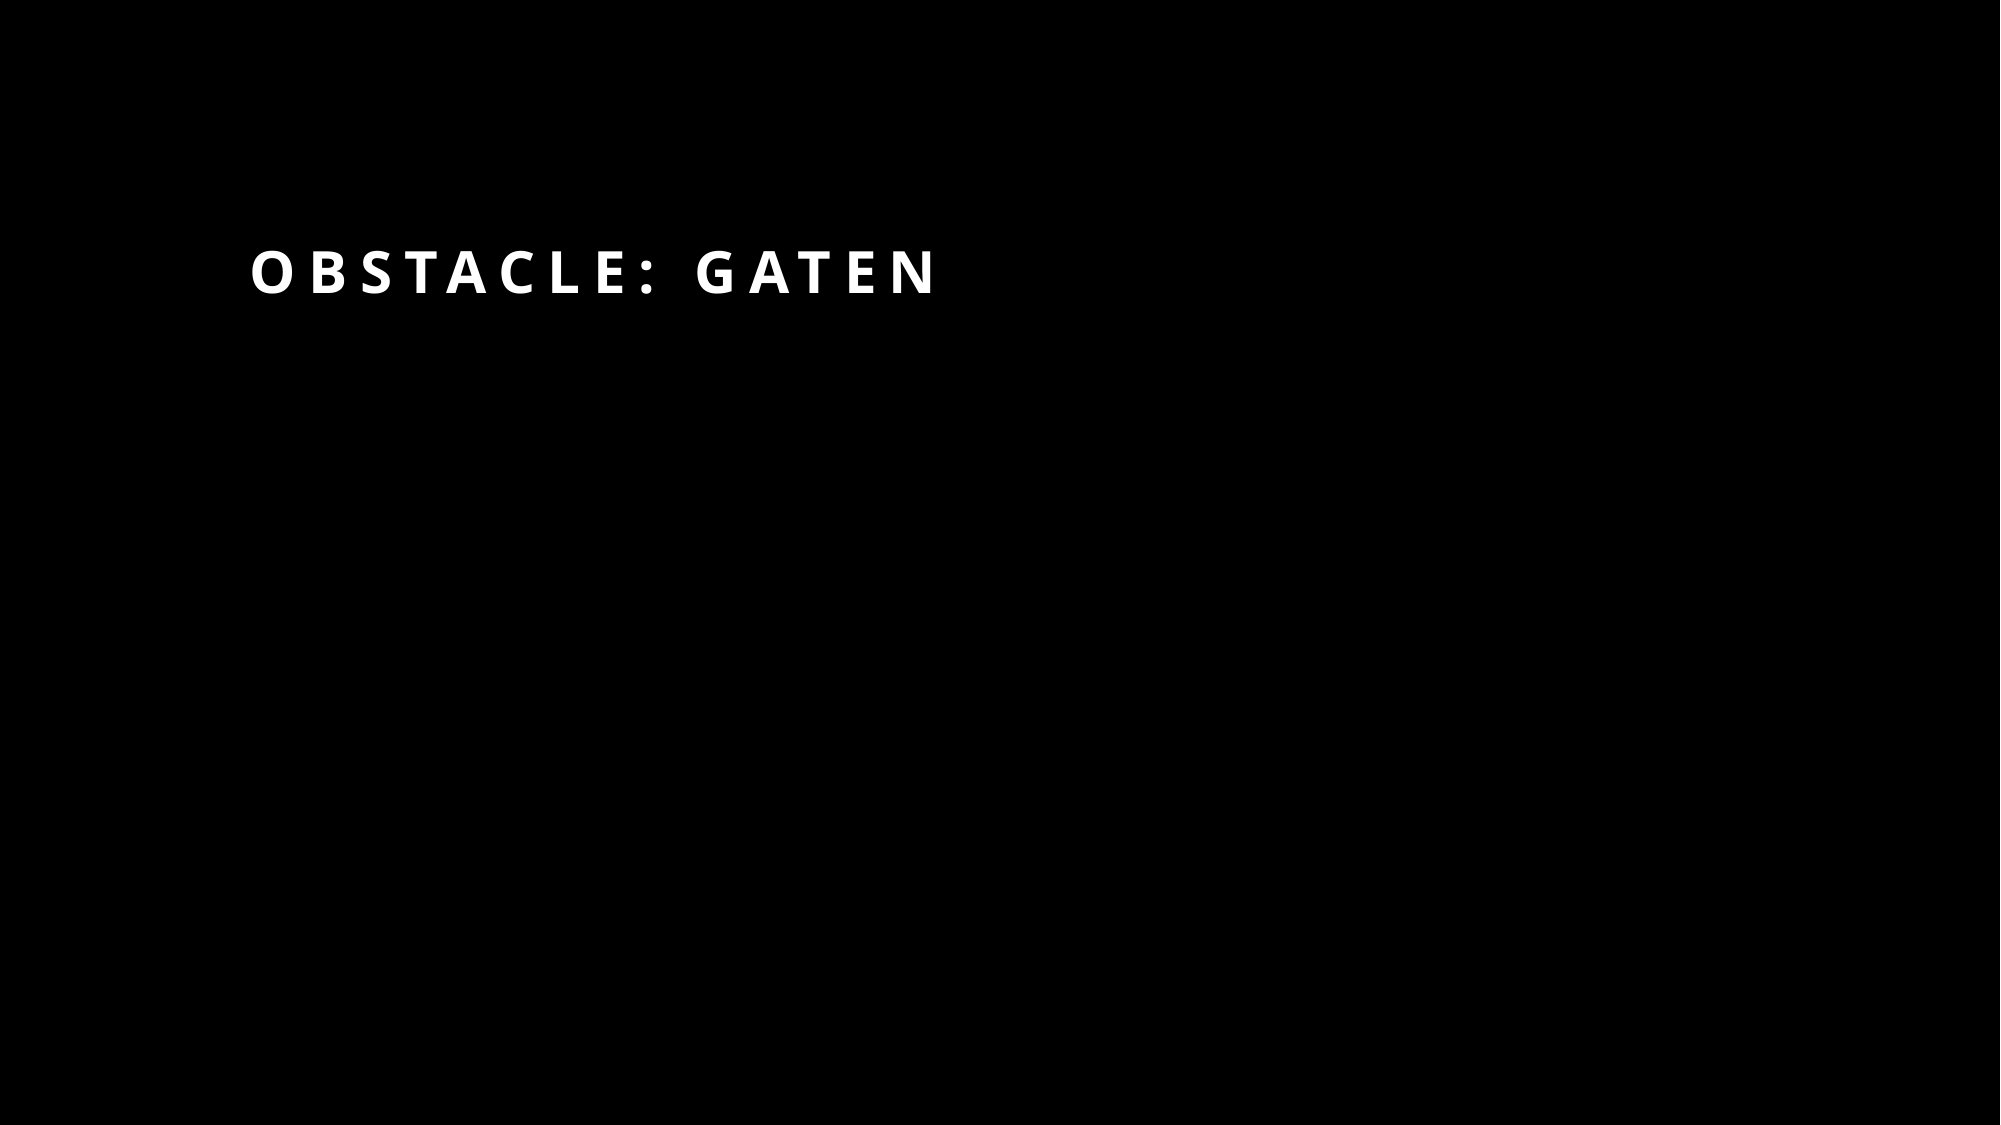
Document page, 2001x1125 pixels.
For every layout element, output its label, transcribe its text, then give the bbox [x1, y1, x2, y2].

title Obstacle: Gaten [234, 171, 1750, 313]
